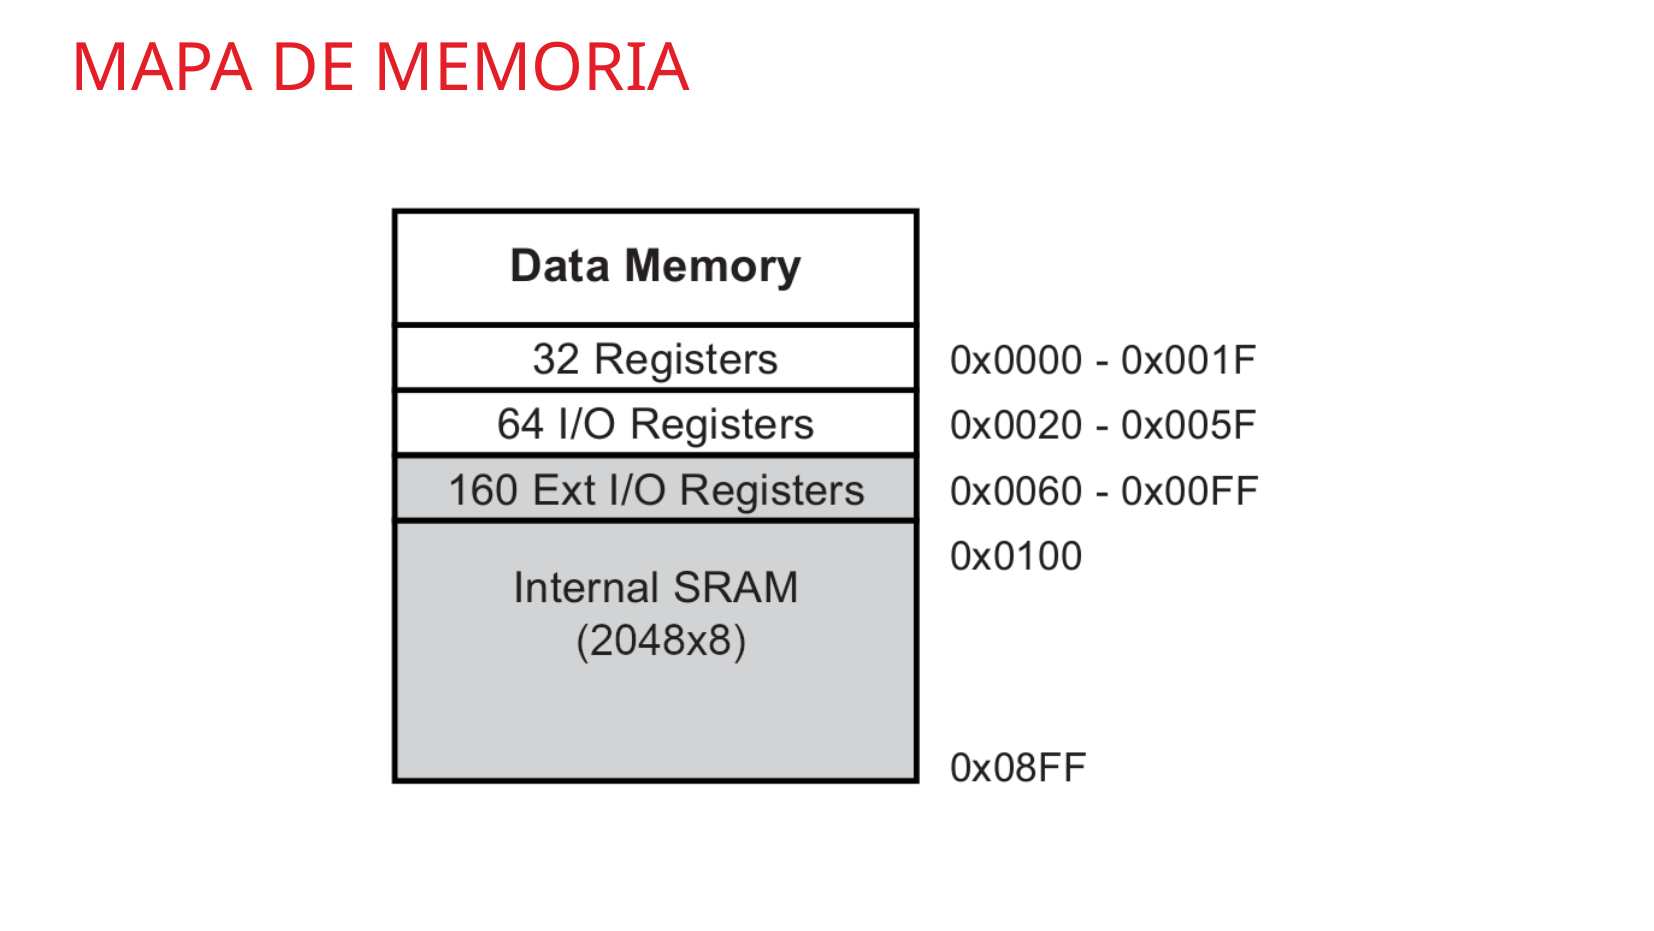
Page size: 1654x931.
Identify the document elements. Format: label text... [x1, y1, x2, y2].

title MAPA DE MEMORIA [70, 11, 1347, 118]
picture [378, 197, 1275, 797]
